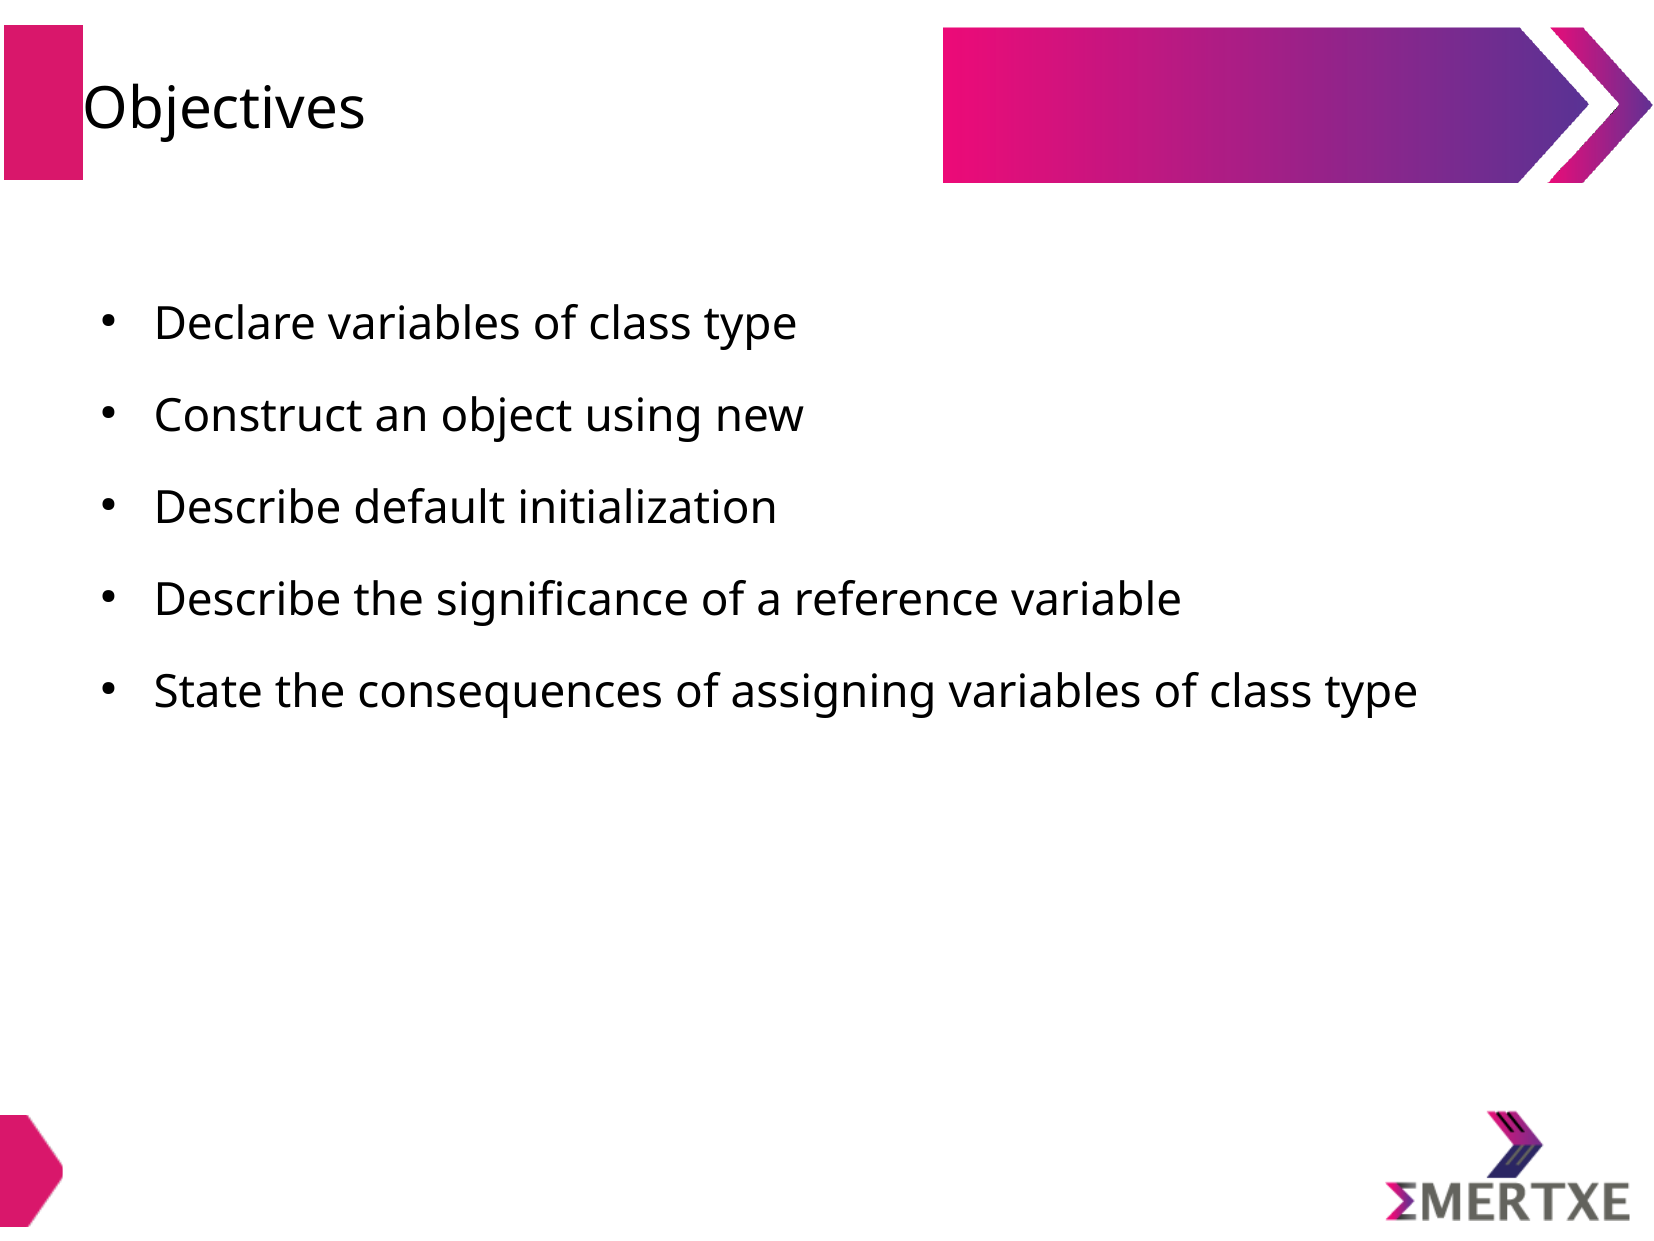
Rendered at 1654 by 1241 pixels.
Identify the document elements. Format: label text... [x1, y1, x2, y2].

list Declare variables of class type Construct an object using new Describe default initialization Describe the significance of a reference variable State the consequences of assigning variables of class type [82, 290, 1571, 1010]
title Objectives [82, 2, 1571, 210]
picture [1571, 27, 1653, 183]
picture [1385, 1107, 1631, 1221]
